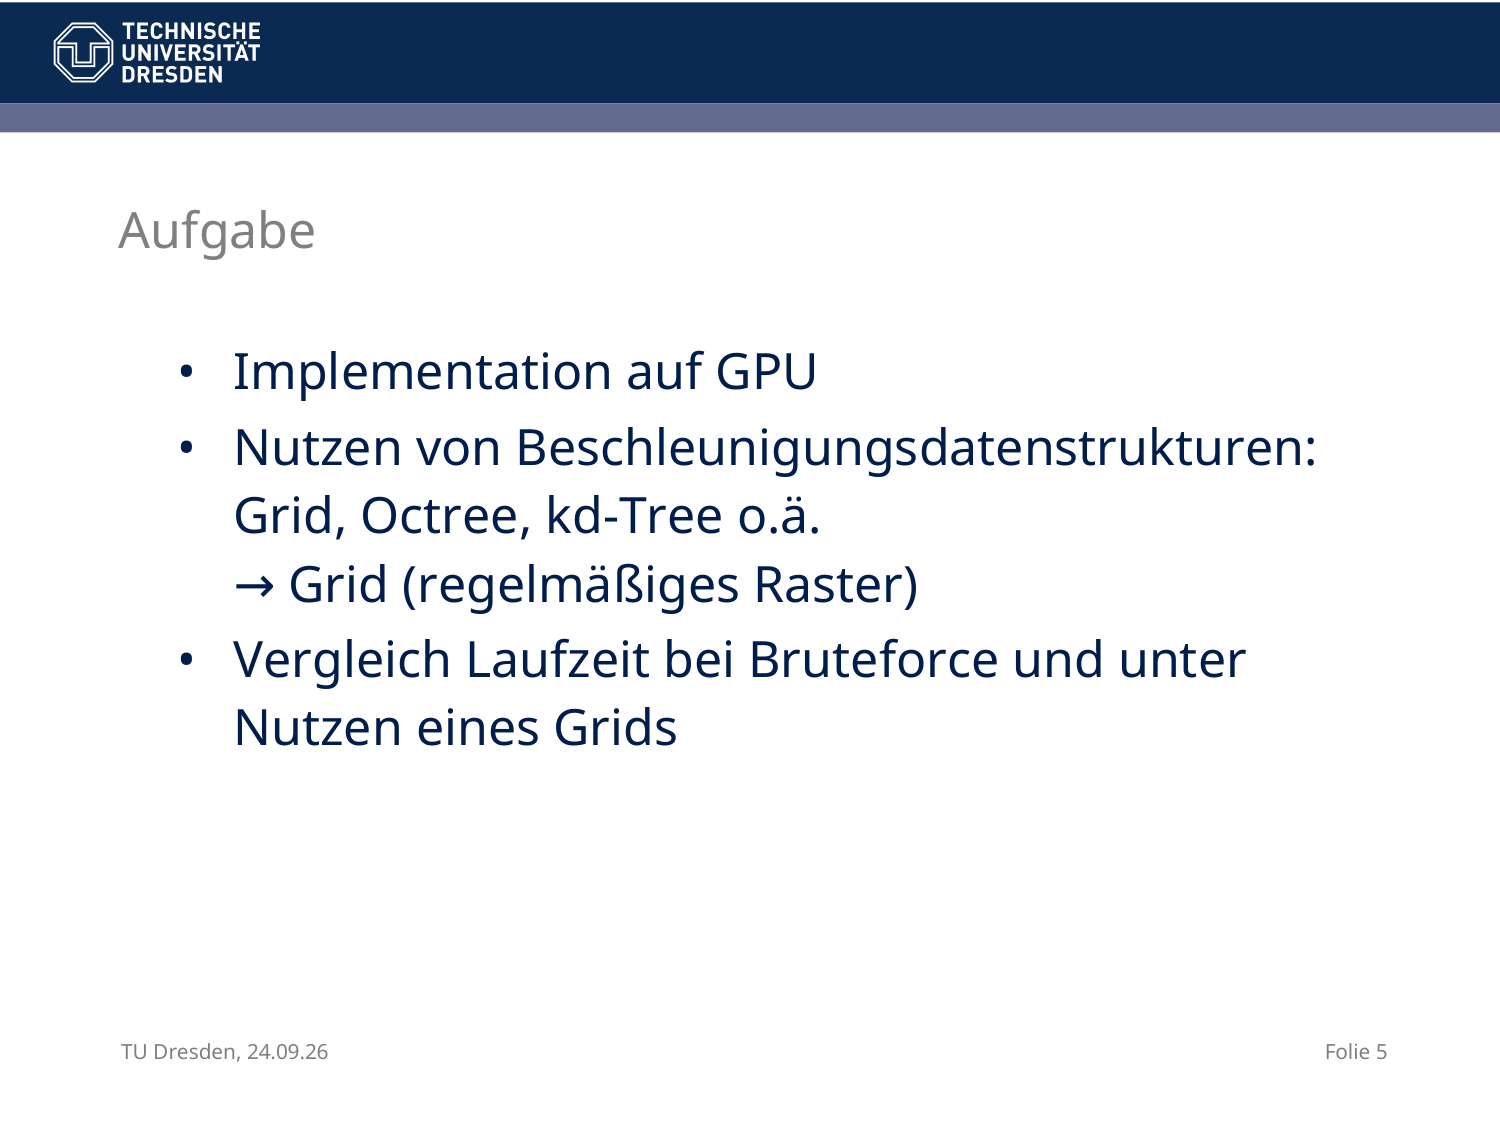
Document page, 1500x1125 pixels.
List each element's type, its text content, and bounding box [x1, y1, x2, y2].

list Implementation auf GPU Nutzen von Beschleunigungsdatenstrukturen: Grid, Octree, kd-Tree o.ä. → Grid (regelmäßiges Raster) Vergleich Laufzeit bei Bruteforce und unter Nutzen eines Grids [121, 336, 1347, 989]
picture [53, 22, 260, 83]
title Aufgabe [118, 161, 1351, 298]
